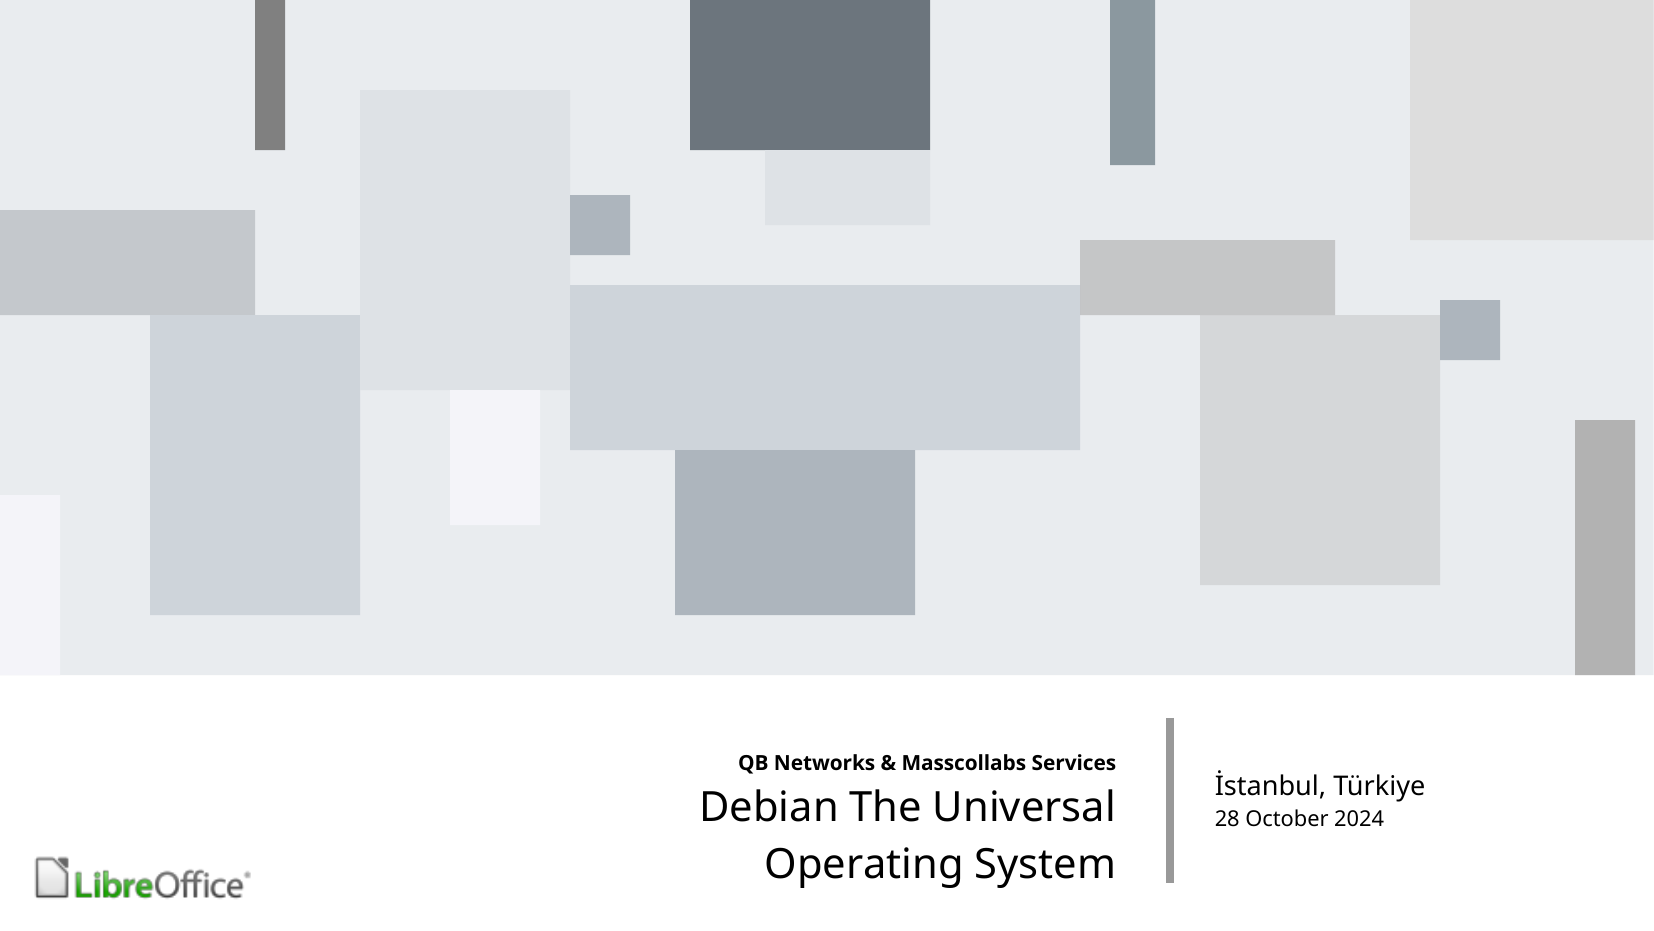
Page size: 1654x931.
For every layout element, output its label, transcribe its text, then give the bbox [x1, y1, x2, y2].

picture [30, 852, 256, 903]
text_box İstanbul, Türkiye 28 October 2024 [1200, 759, 1591, 841]
text_box QB Networks & Masscollabs Services Debian The Universal Operating System [675, 740, 1131, 898]
